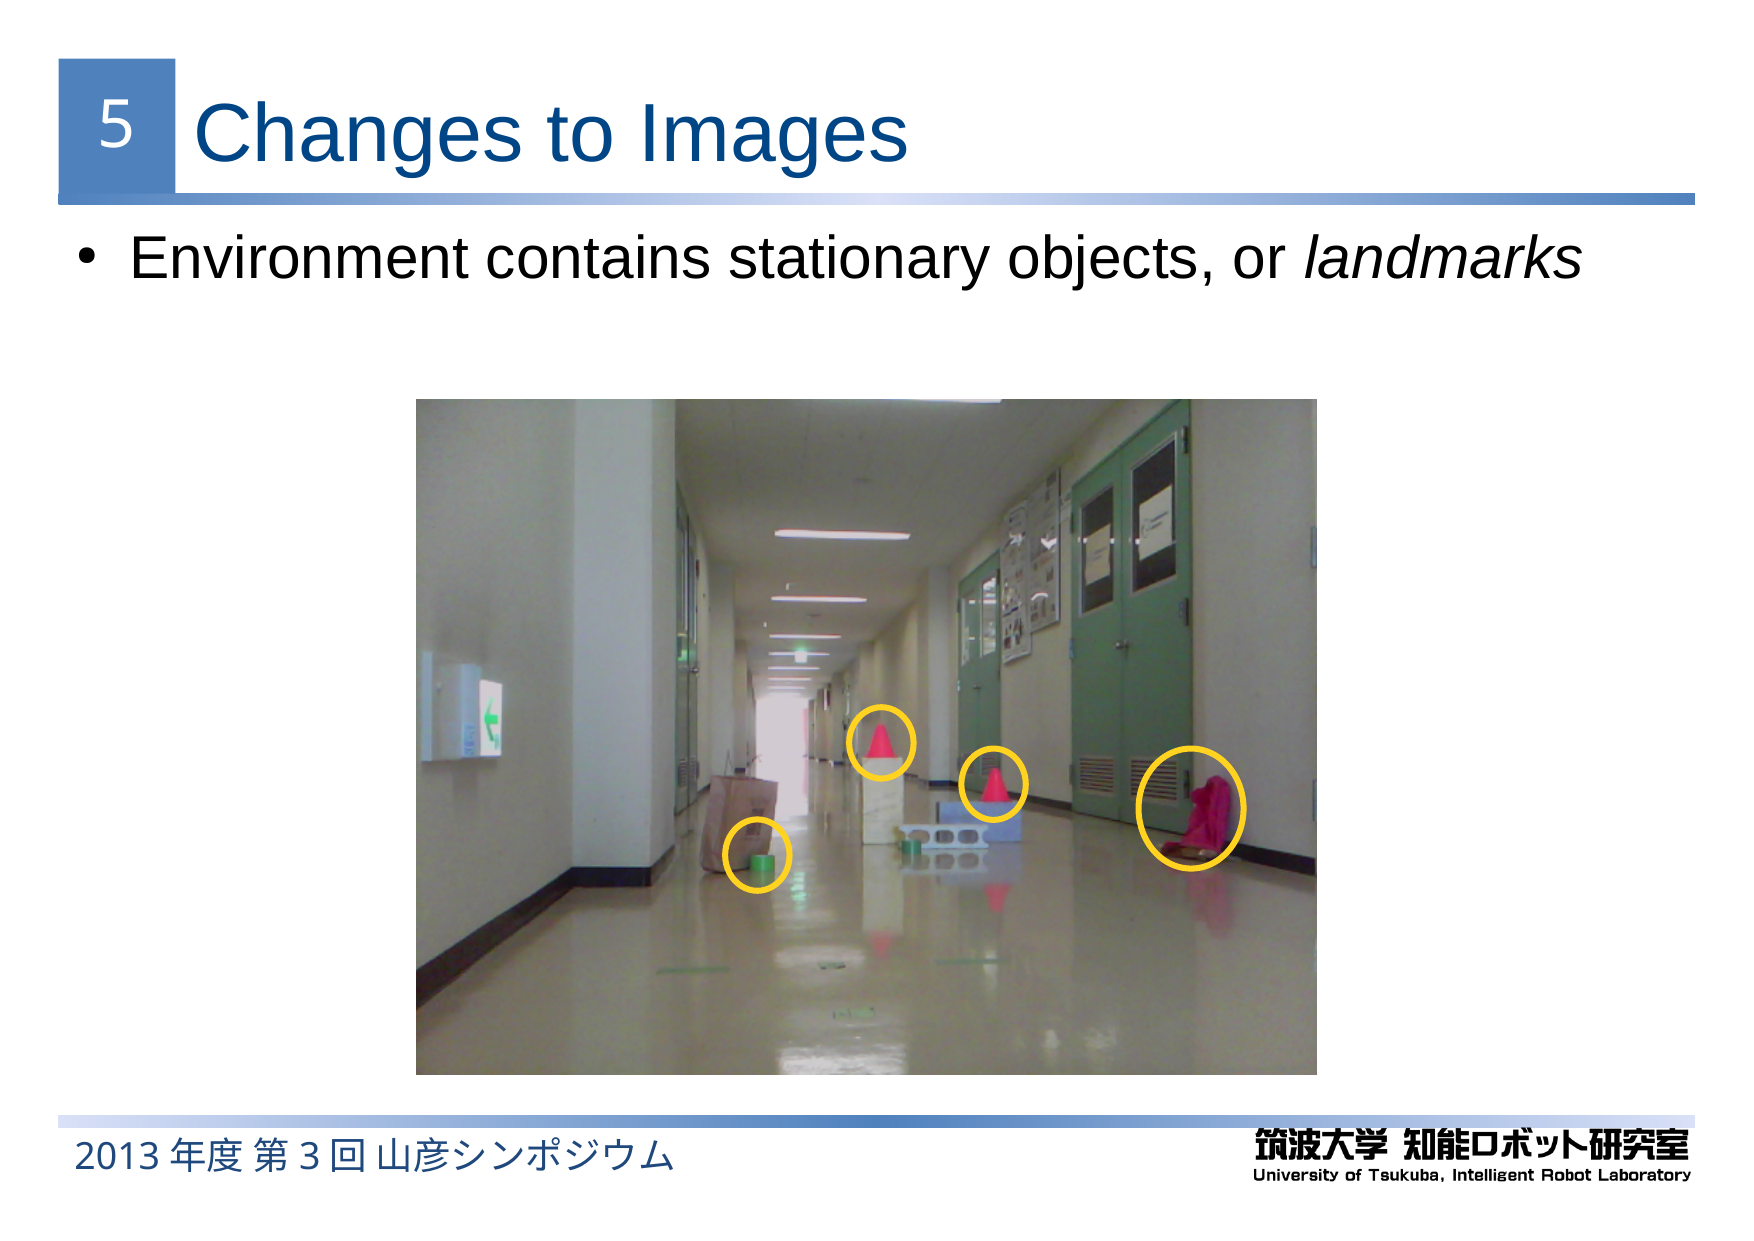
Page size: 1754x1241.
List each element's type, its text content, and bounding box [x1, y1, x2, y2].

list Environment contains stationary objects, or landmarks [58, 223, 1696, 876]
title Changes to Images [193, 61, 1651, 205]
picture [1252, 1127, 1691, 1182]
picture [416, 399, 1317, 1075]
